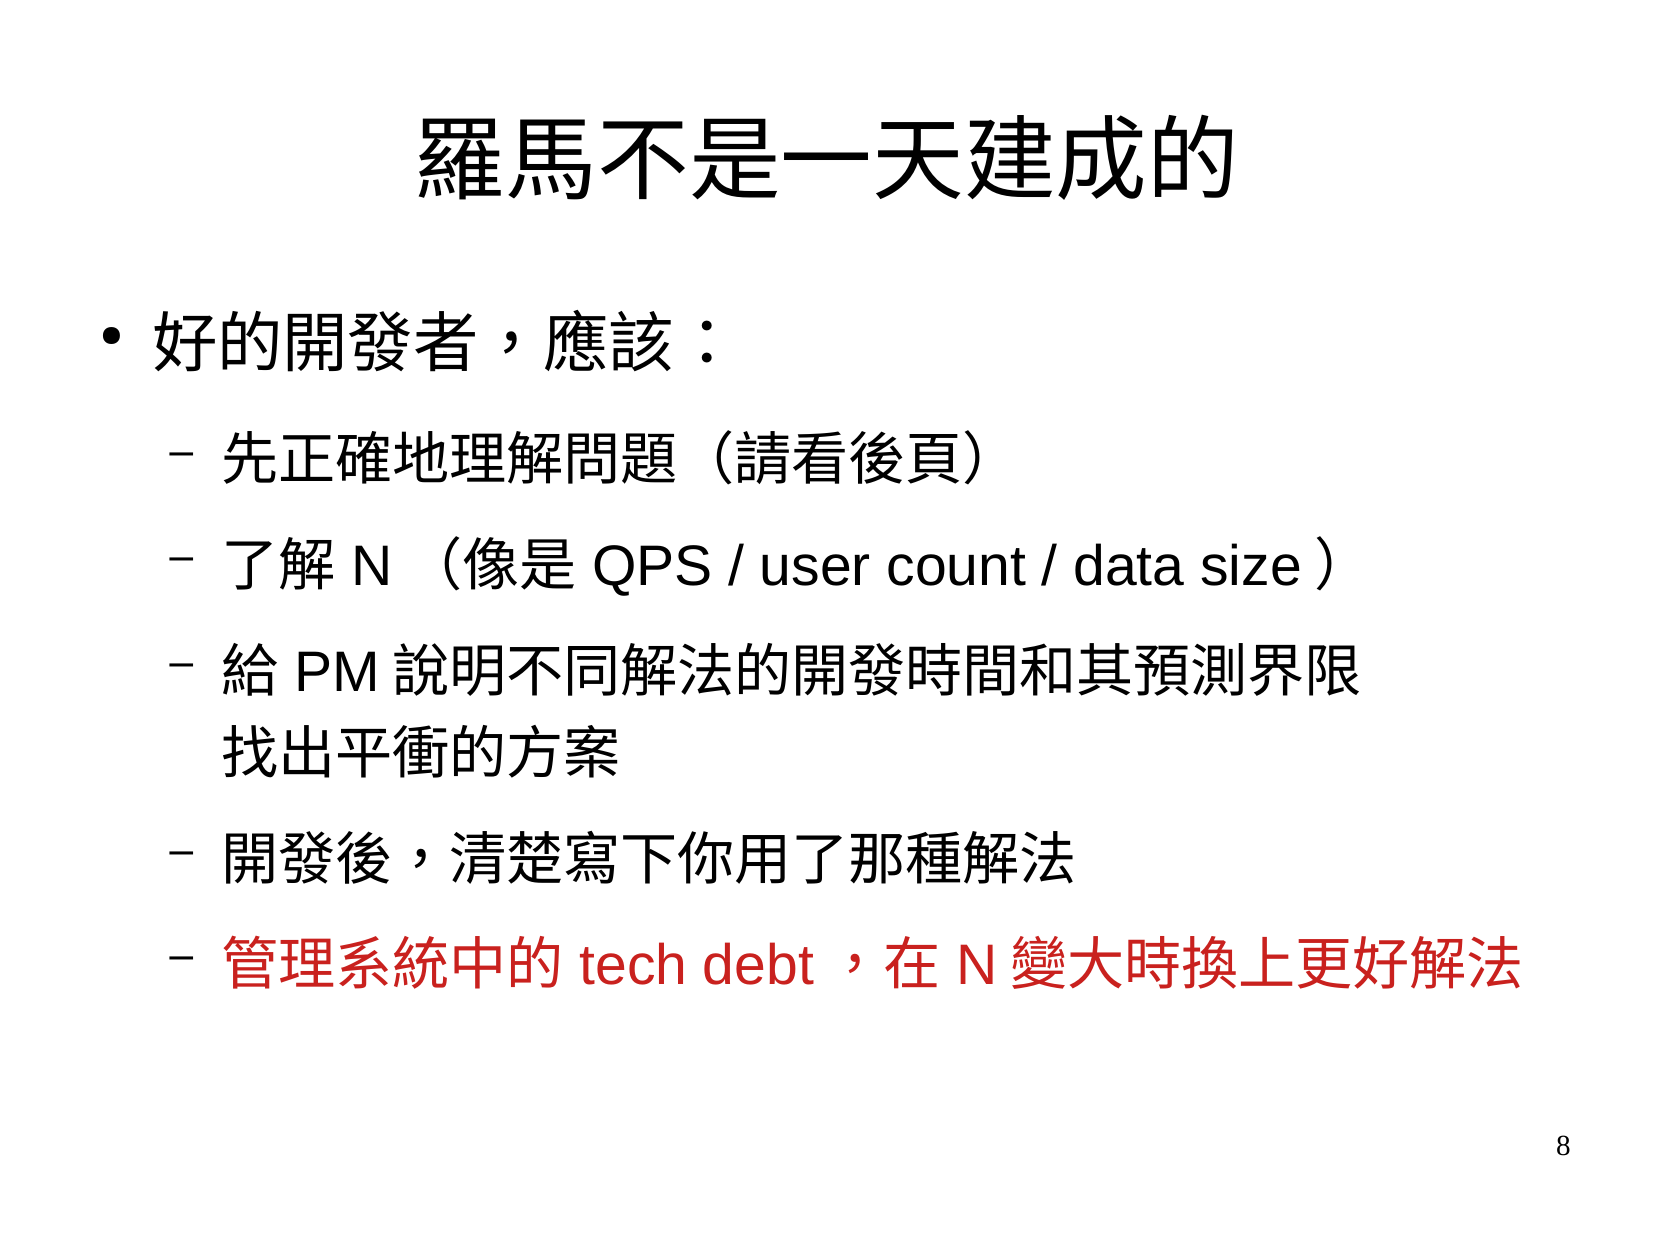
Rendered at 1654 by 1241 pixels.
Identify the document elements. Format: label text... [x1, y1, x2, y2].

list 好的開發者，應該： 先正確地理解問題（請看後頁） 了解N（像是QPS / user count / data size） 給PM說明不同解法的開發時間和其預測界限 找出平衝的方案 開發後，清楚寫下你用了那種解法 管理系統中的tech debt，在N變大時換上更好解法 [82, 290, 1571, 1010]
title 羅馬不是一天建成的 [82, 49, 1571, 257]
